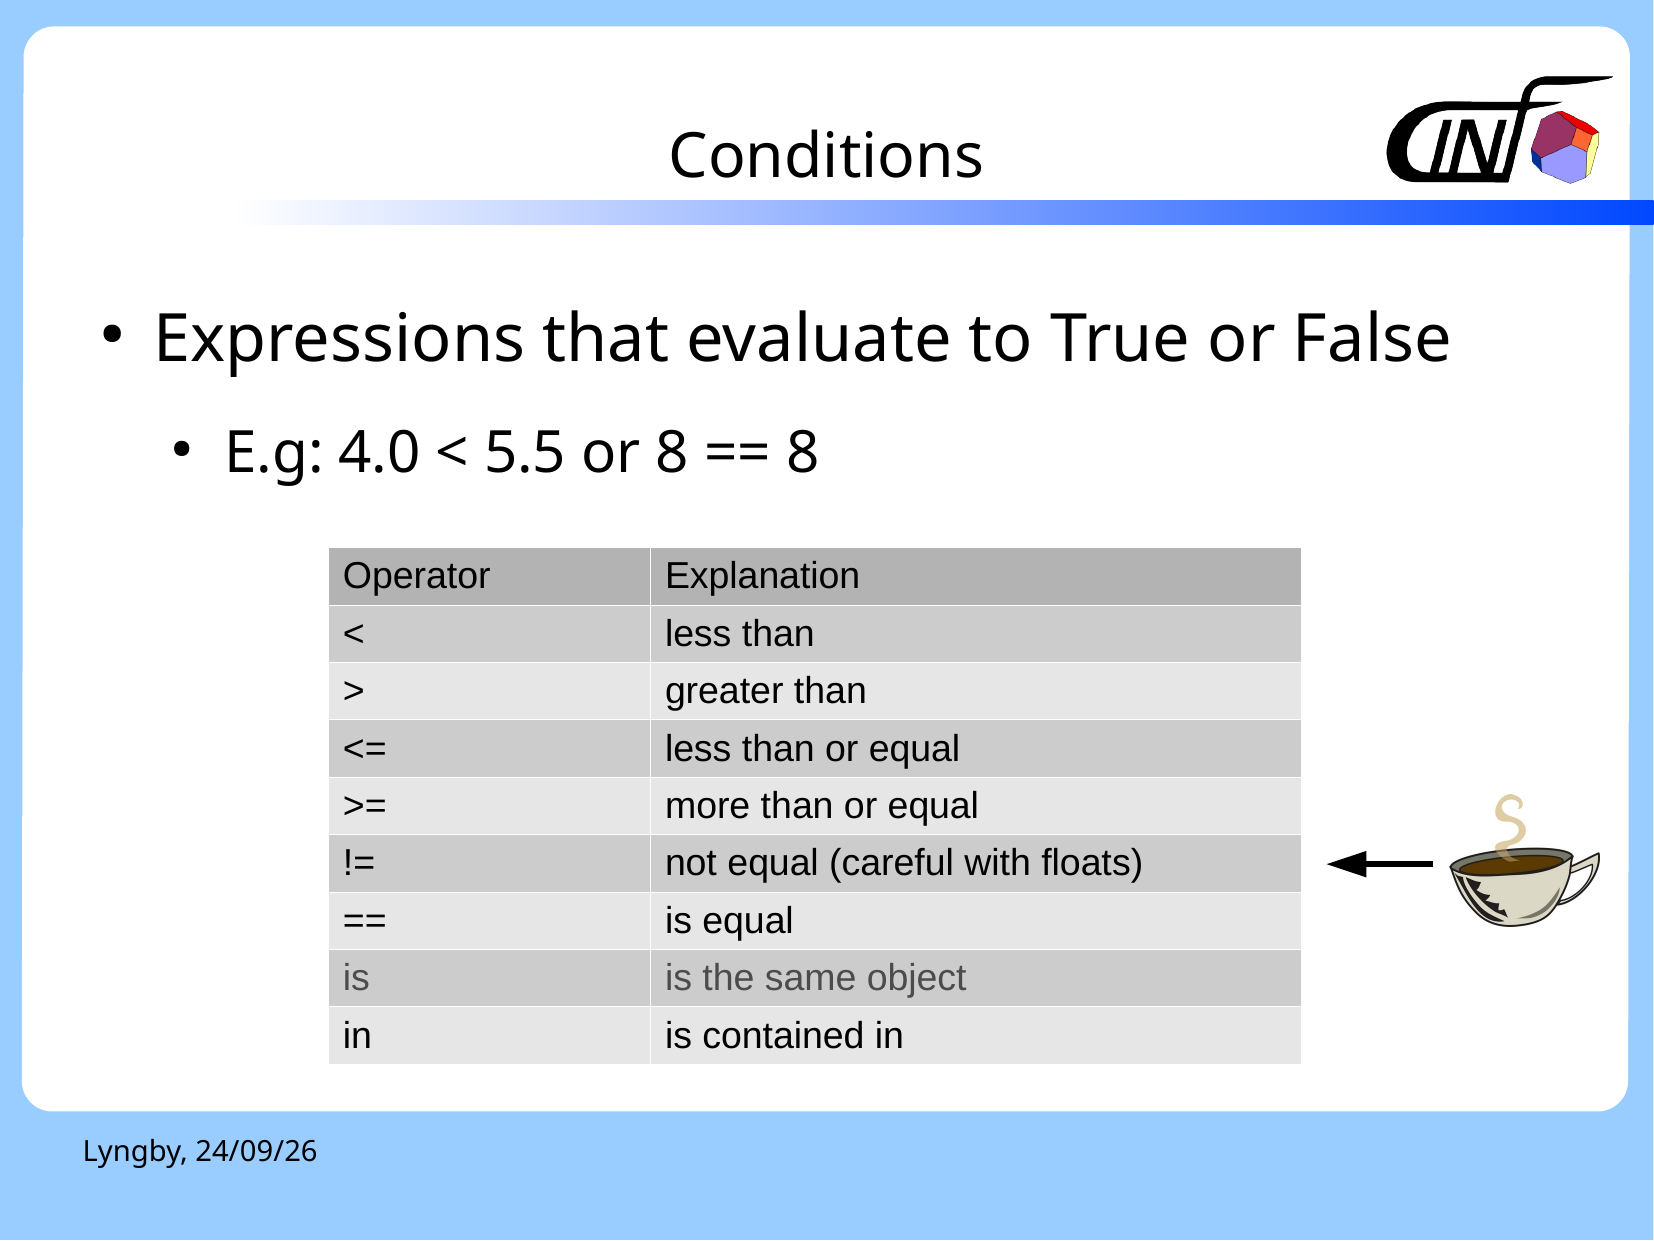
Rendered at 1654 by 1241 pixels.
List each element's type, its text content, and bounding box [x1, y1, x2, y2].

table_cell != [329, 835, 650, 892]
table_header Operator [329, 548, 650, 605]
table_cell is contained in [651, 1007, 1301, 1064]
table_cell > [329, 663, 650, 719]
table_cell < [329, 606, 650, 662]
picture [1571, 76, 1613, 184]
table_cell less than or equal [651, 720, 1301, 777]
table_cell == [329, 893, 650, 949]
table_cell is [329, 950, 650, 1006]
table_header Explanation [651, 548, 1301, 605]
table_cell less than [651, 606, 1301, 662]
table_cell not equal (careful with floats) [651, 835, 1301, 892]
table_cell >= [329, 778, 650, 834]
title Conditions [82, 49, 1571, 257]
table_cell greater than [651, 663, 1301, 719]
table_cell in [329, 1007, 650, 1064]
picture [1449, 794, 1600, 927]
table_cell is the same object [651, 950, 1301, 1006]
table_cell is equal [651, 893, 1301, 949]
table_cell <= [329, 720, 650, 777]
list Expressions that evaluate to True or False E.g: 4.0 < 5.5 or 8 == 8 [82, 290, 1571, 1010]
table_cell more than or equal [651, 778, 1301, 834]
